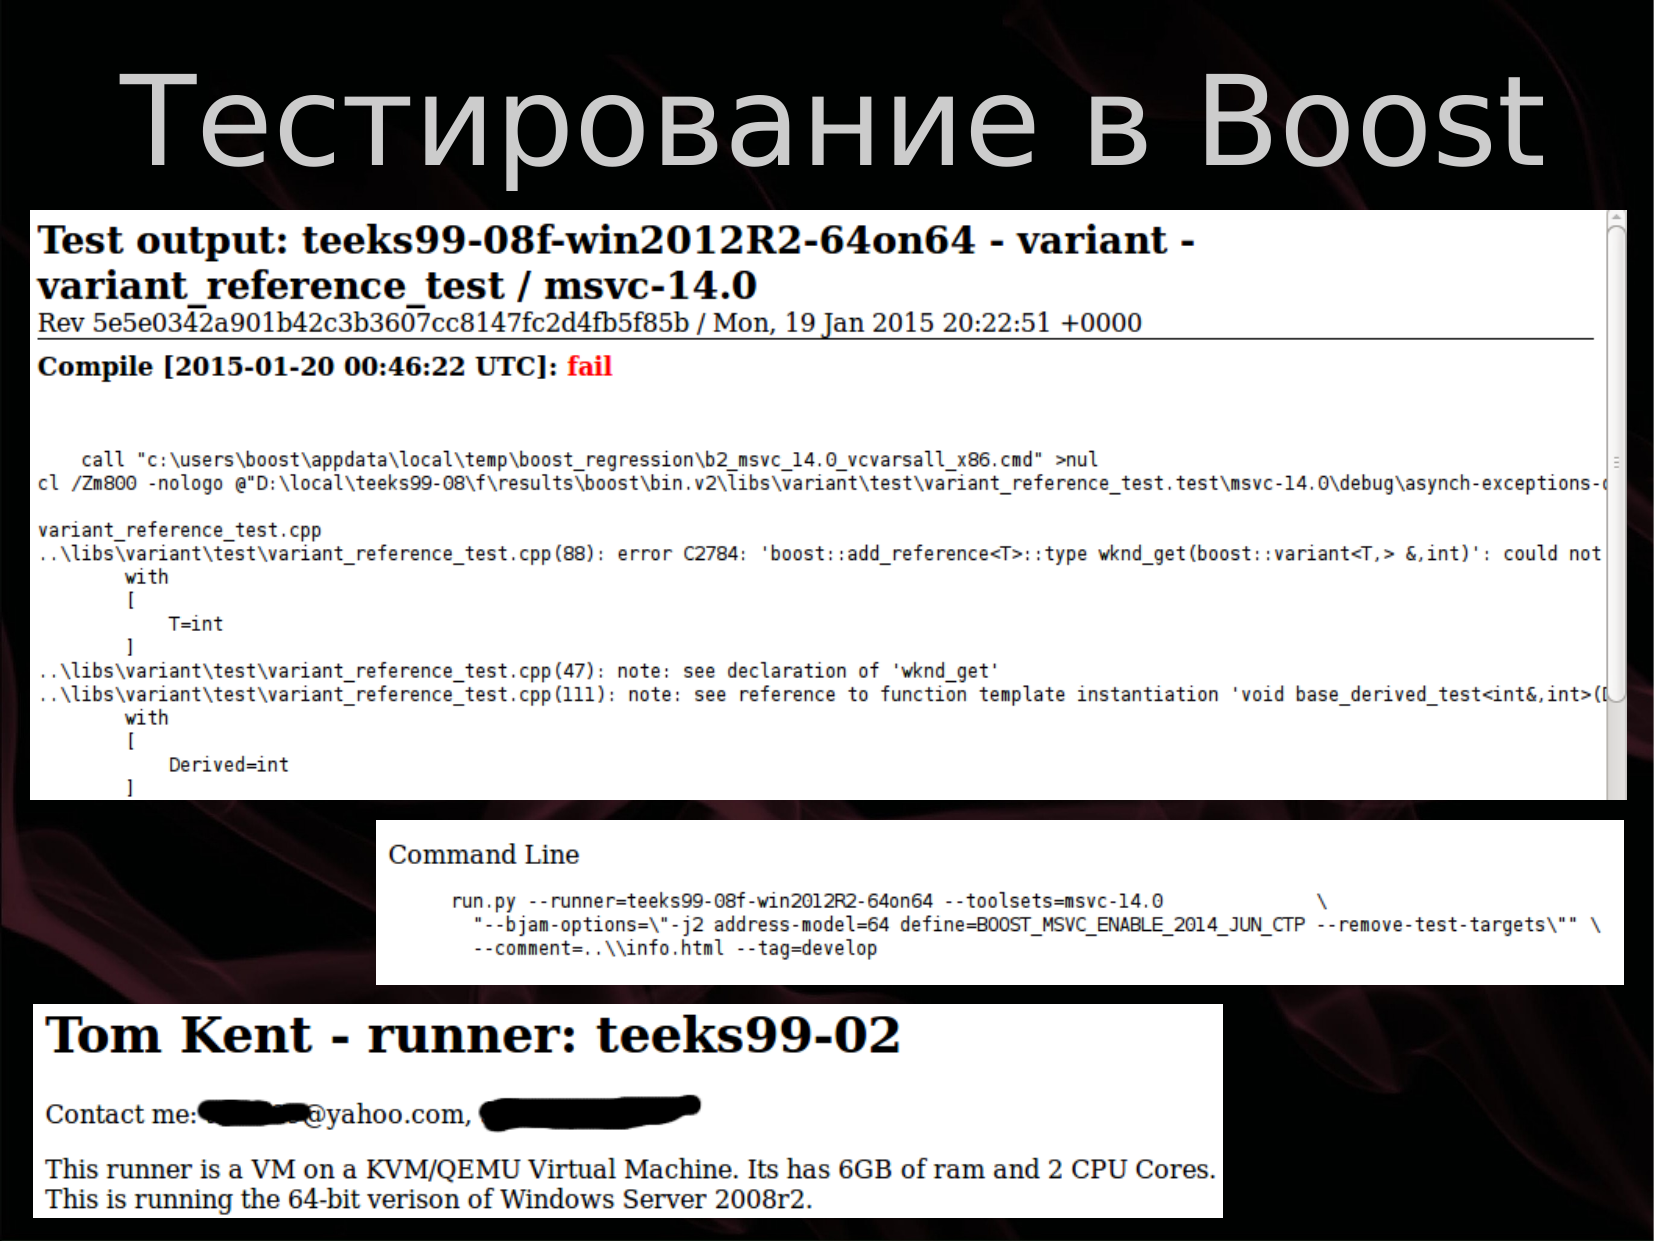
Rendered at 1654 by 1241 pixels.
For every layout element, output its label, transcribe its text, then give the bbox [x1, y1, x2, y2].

title Тестирование в Boost [90, 45, 1579, 200]
picture [0, 0, 1654, 1241]
